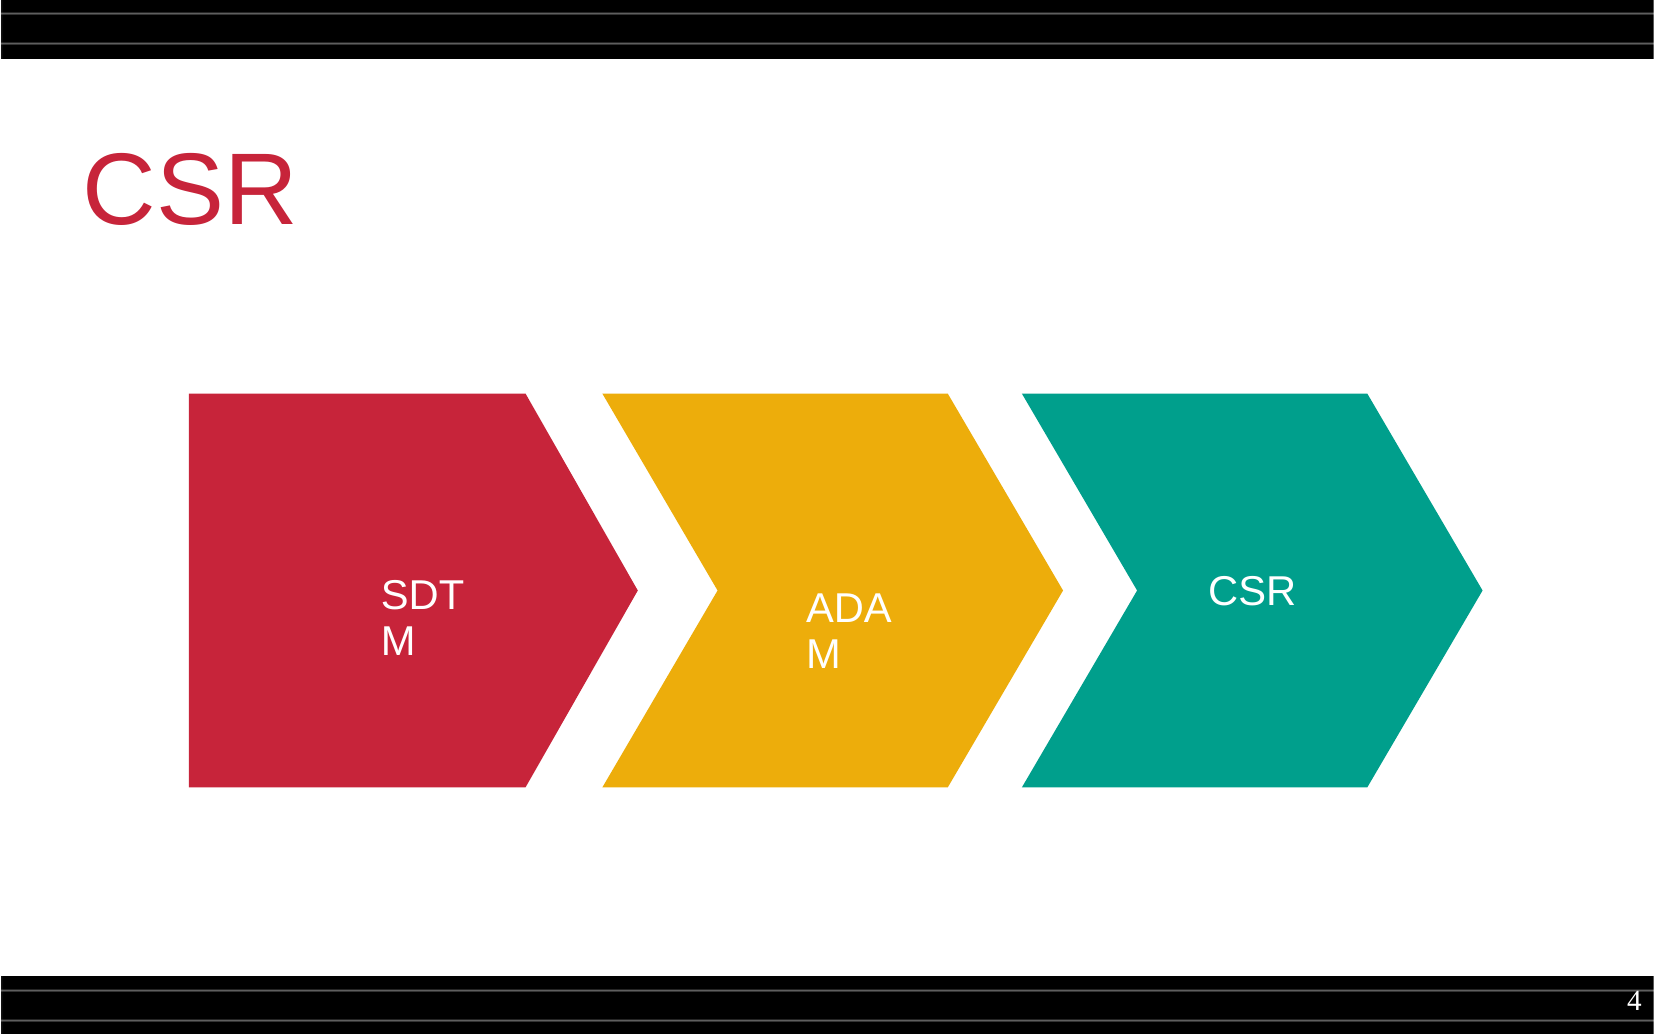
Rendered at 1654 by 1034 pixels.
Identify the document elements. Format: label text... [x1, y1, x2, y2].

text_box CSR [1021, 393, 1483, 788]
title CSR [82, 103, 1571, 276]
text_box ADAM [791, 577, 930, 686]
picture [1, 0, 1654, 59]
picture [1, 976, 1654, 1034]
text_box [188, 393, 638, 788]
text_box SDTM [366, 564, 503, 673]
text_box [602, 393, 1064, 788]
